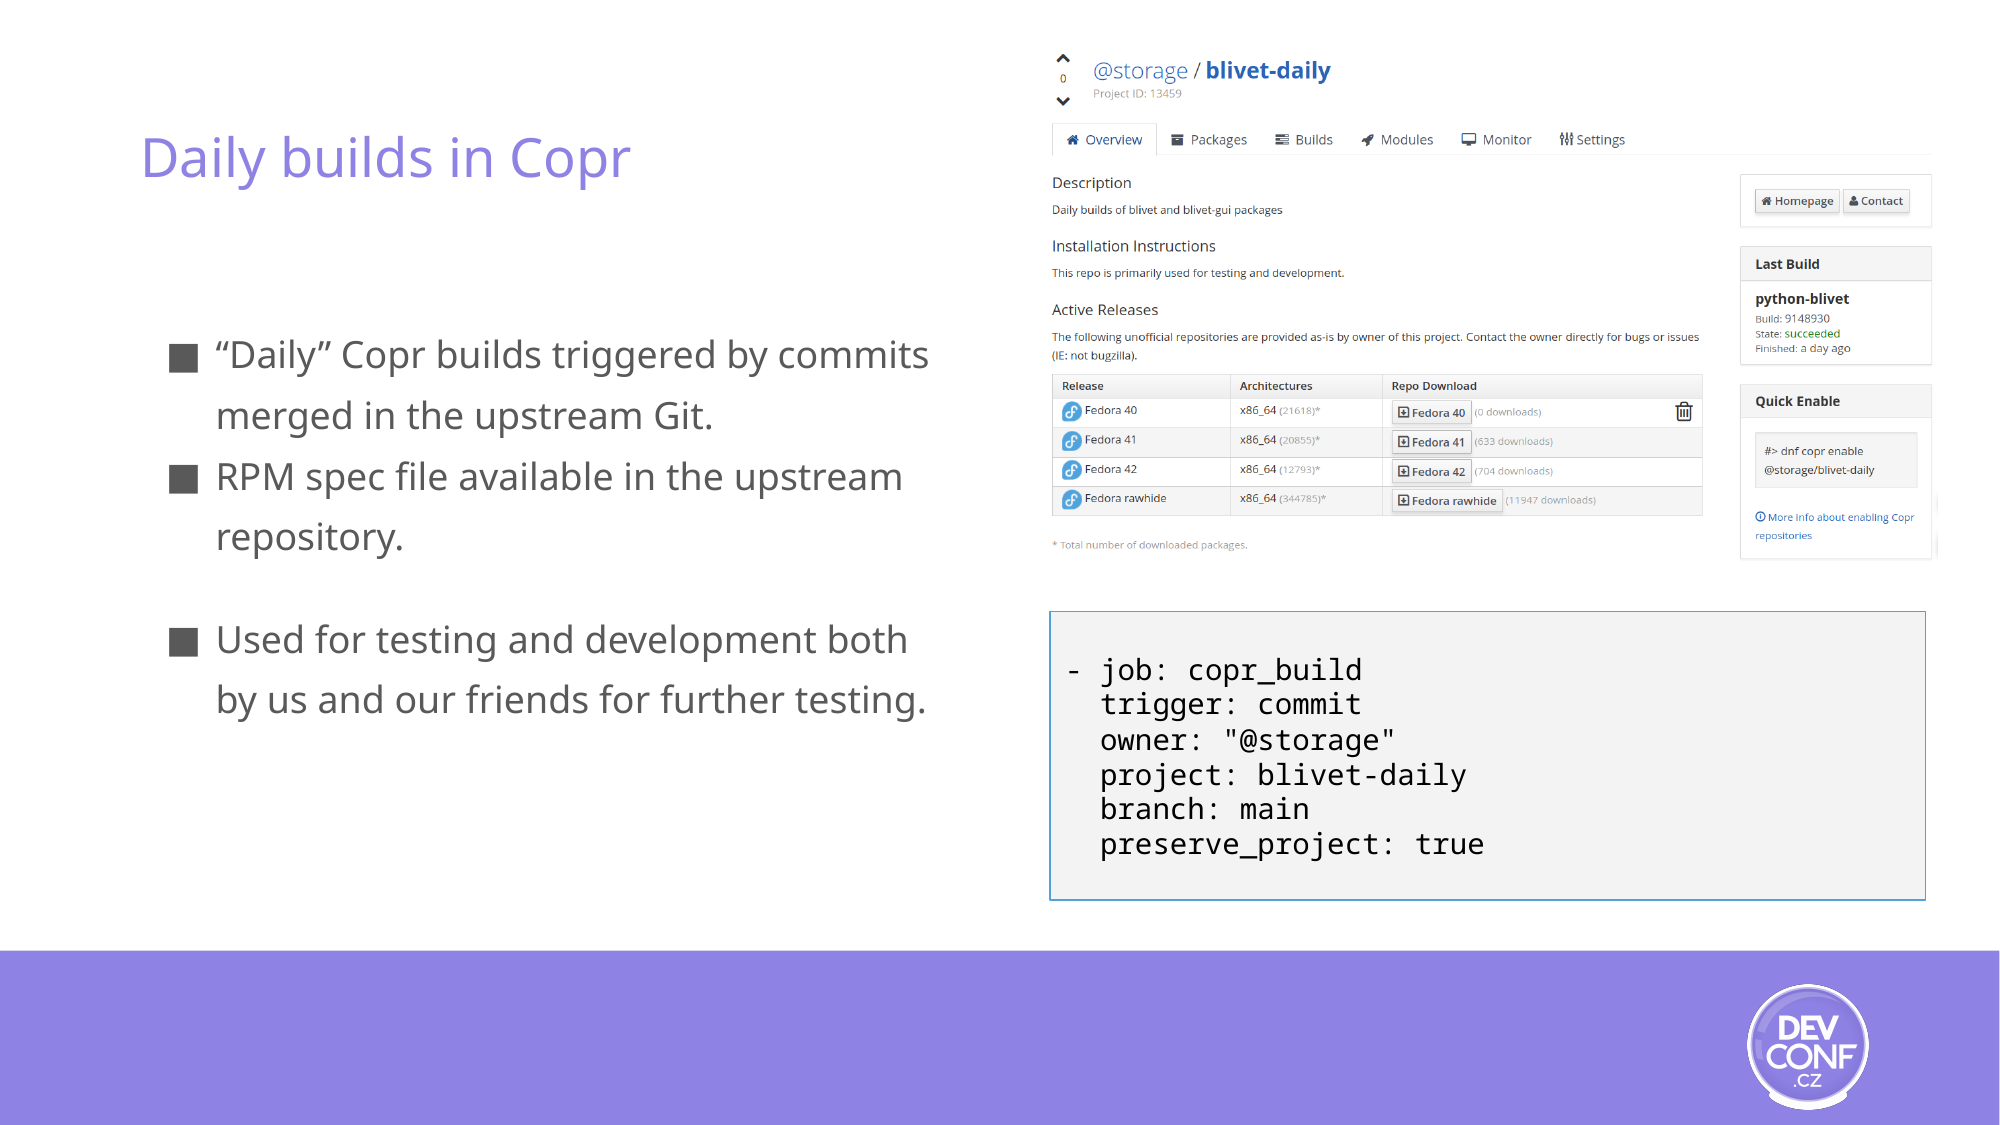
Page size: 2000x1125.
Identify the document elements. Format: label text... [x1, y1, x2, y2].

list “Daily” Copr builds triggered by commits merged in the upstream Git. RPM spec file available in the upstream repository. Used for testing and development both by us and our friends for further testing. [140, 315, 950, 893]
picture [1747, 984, 1869, 1110]
title Daily builds in Copr [140, 93, 950, 219]
text_box - job: copr_build trigger: commit owner: "@storage" project: blivet-daily branch: main preserve_project: true [1049, 611, 1926, 901]
picture [1045, 48, 1938, 563]
